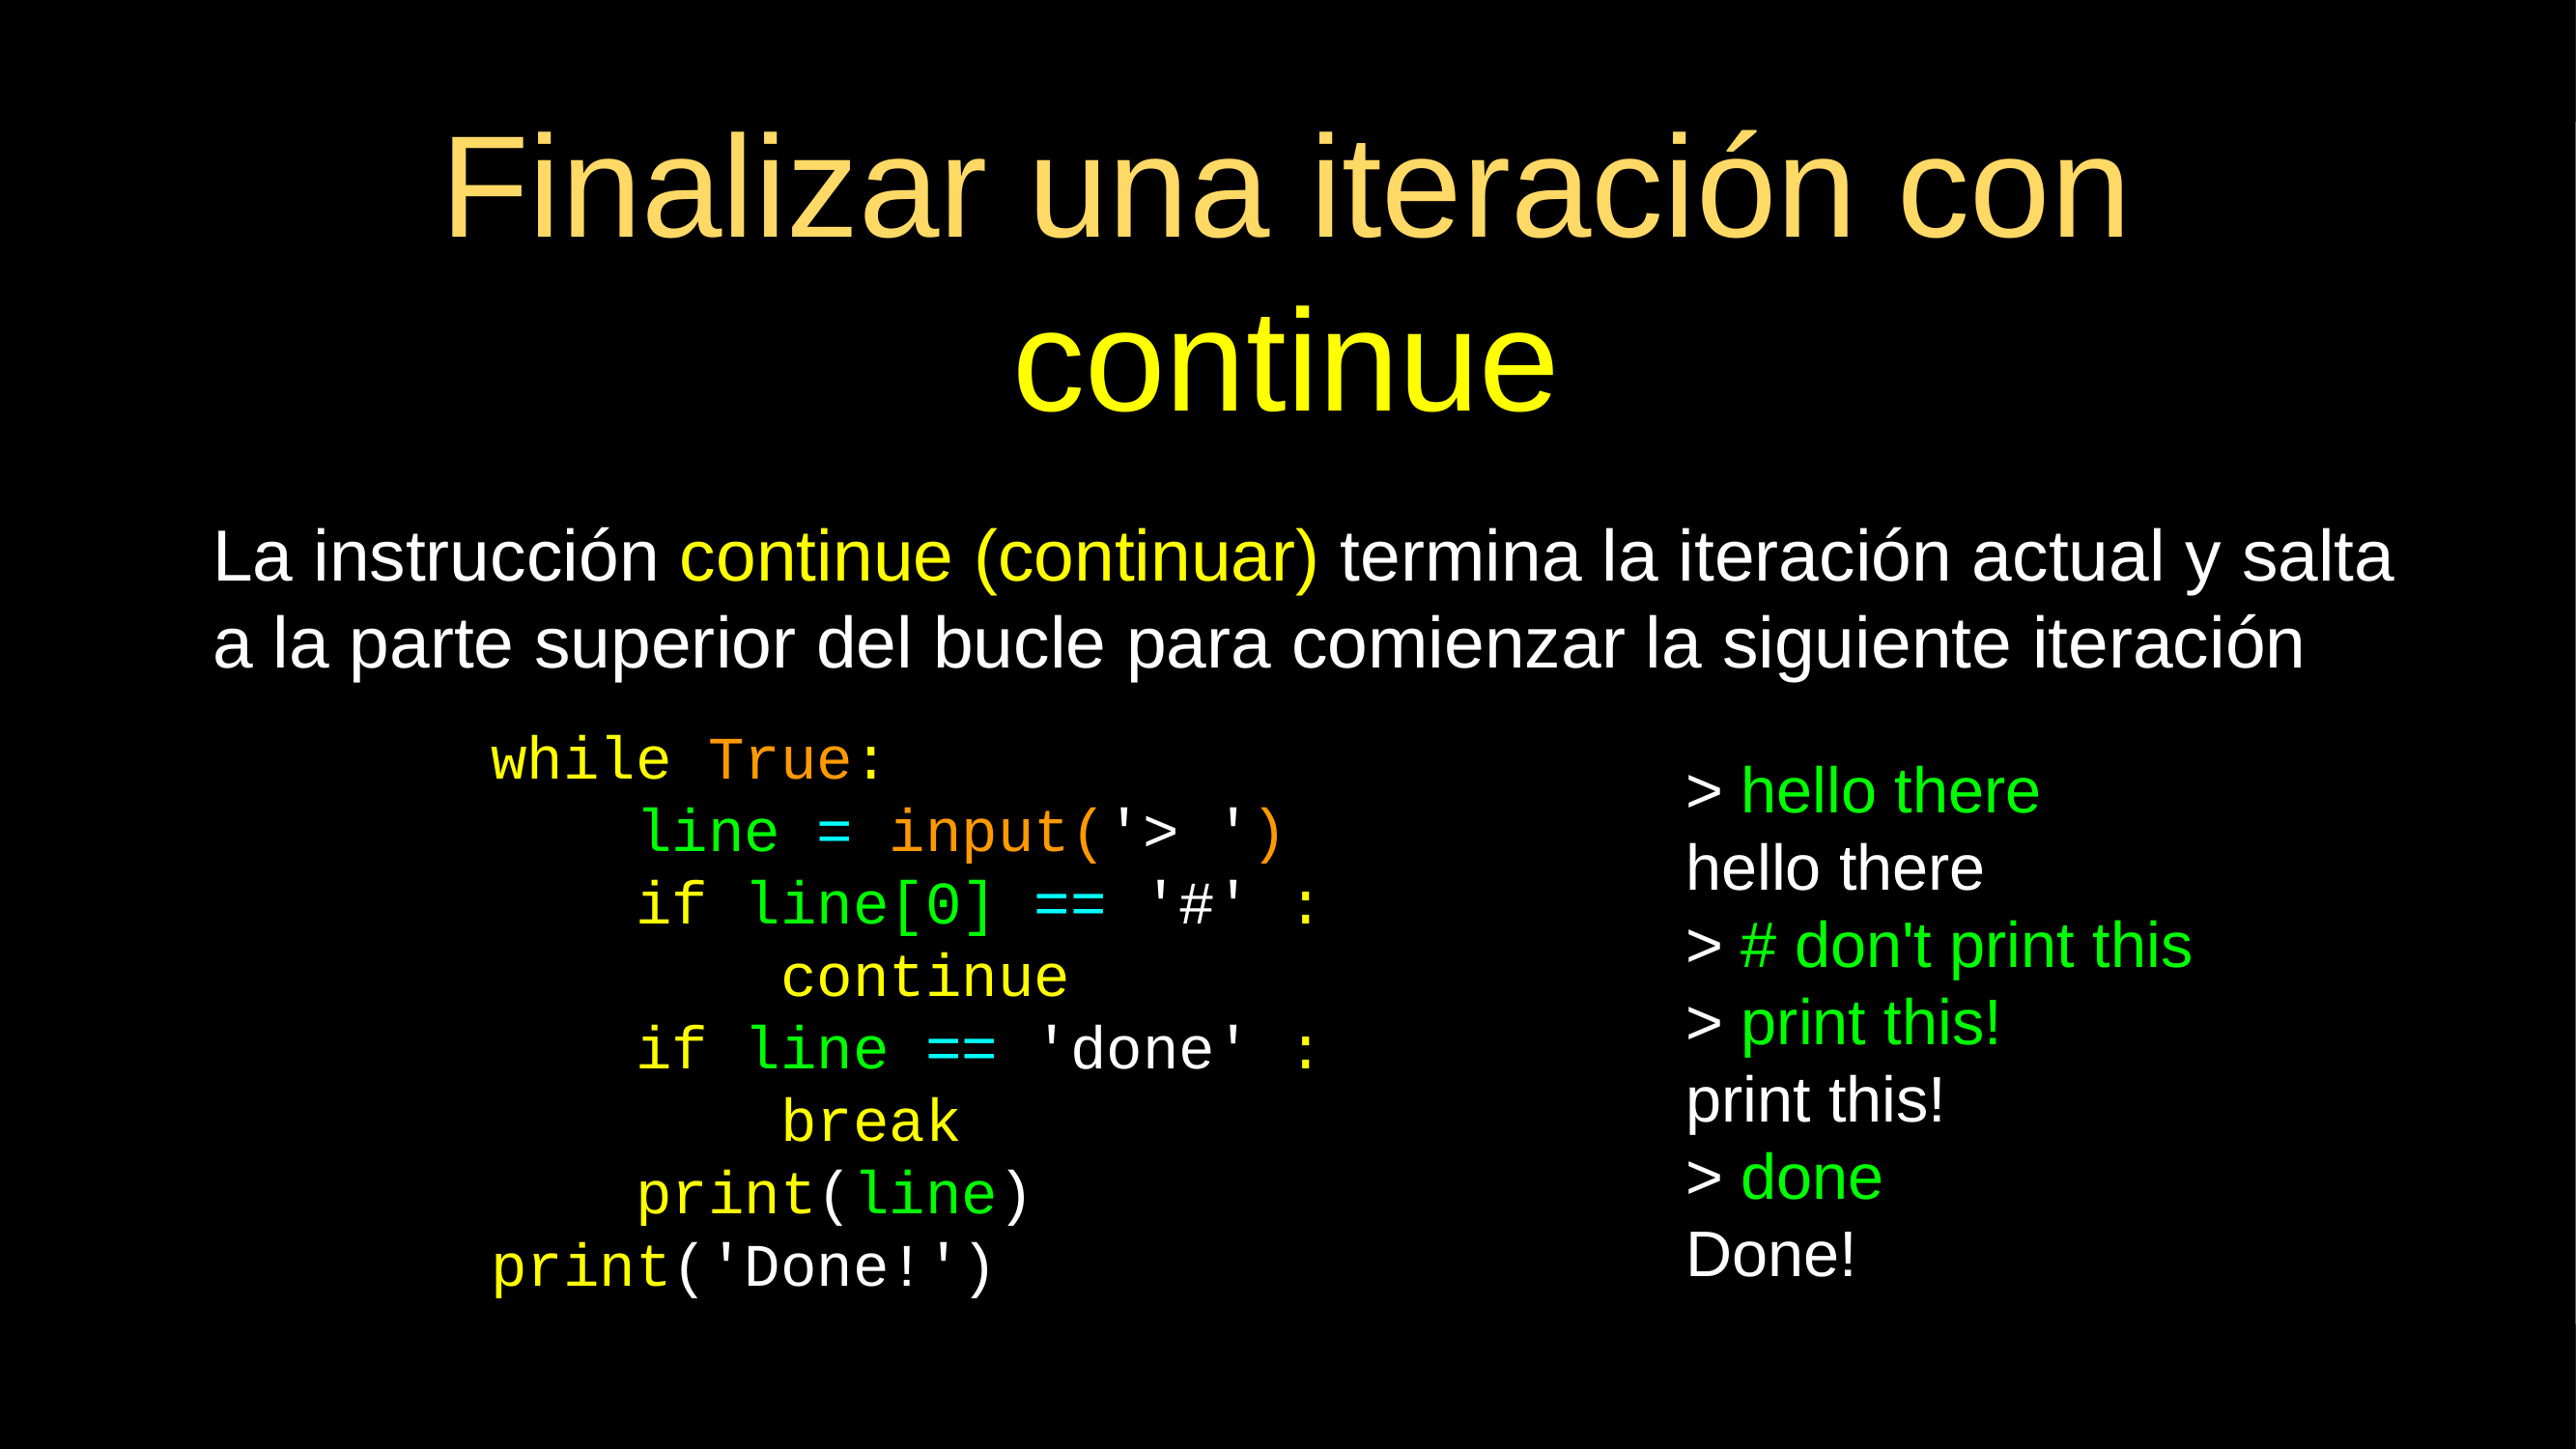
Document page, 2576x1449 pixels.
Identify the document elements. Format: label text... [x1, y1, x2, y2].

list La instrucción continue (continuar) termina la iteración actual y salta a la parte superior del bucle para comienzar la siguiente iteración [206, 464, 2415, 727]
text_box > hello there hello there > # don't print this > print this! print this! > done Done! [1685, 727, 2252, 1327]
text_box while True: line = input('> ') if line[0] == '#' : continue if line == 'done' : break print(line) print('Done!') [491, 727, 1447, 1360]
title Finalizar una iteración con continue [183, 129, 2391, 403]
